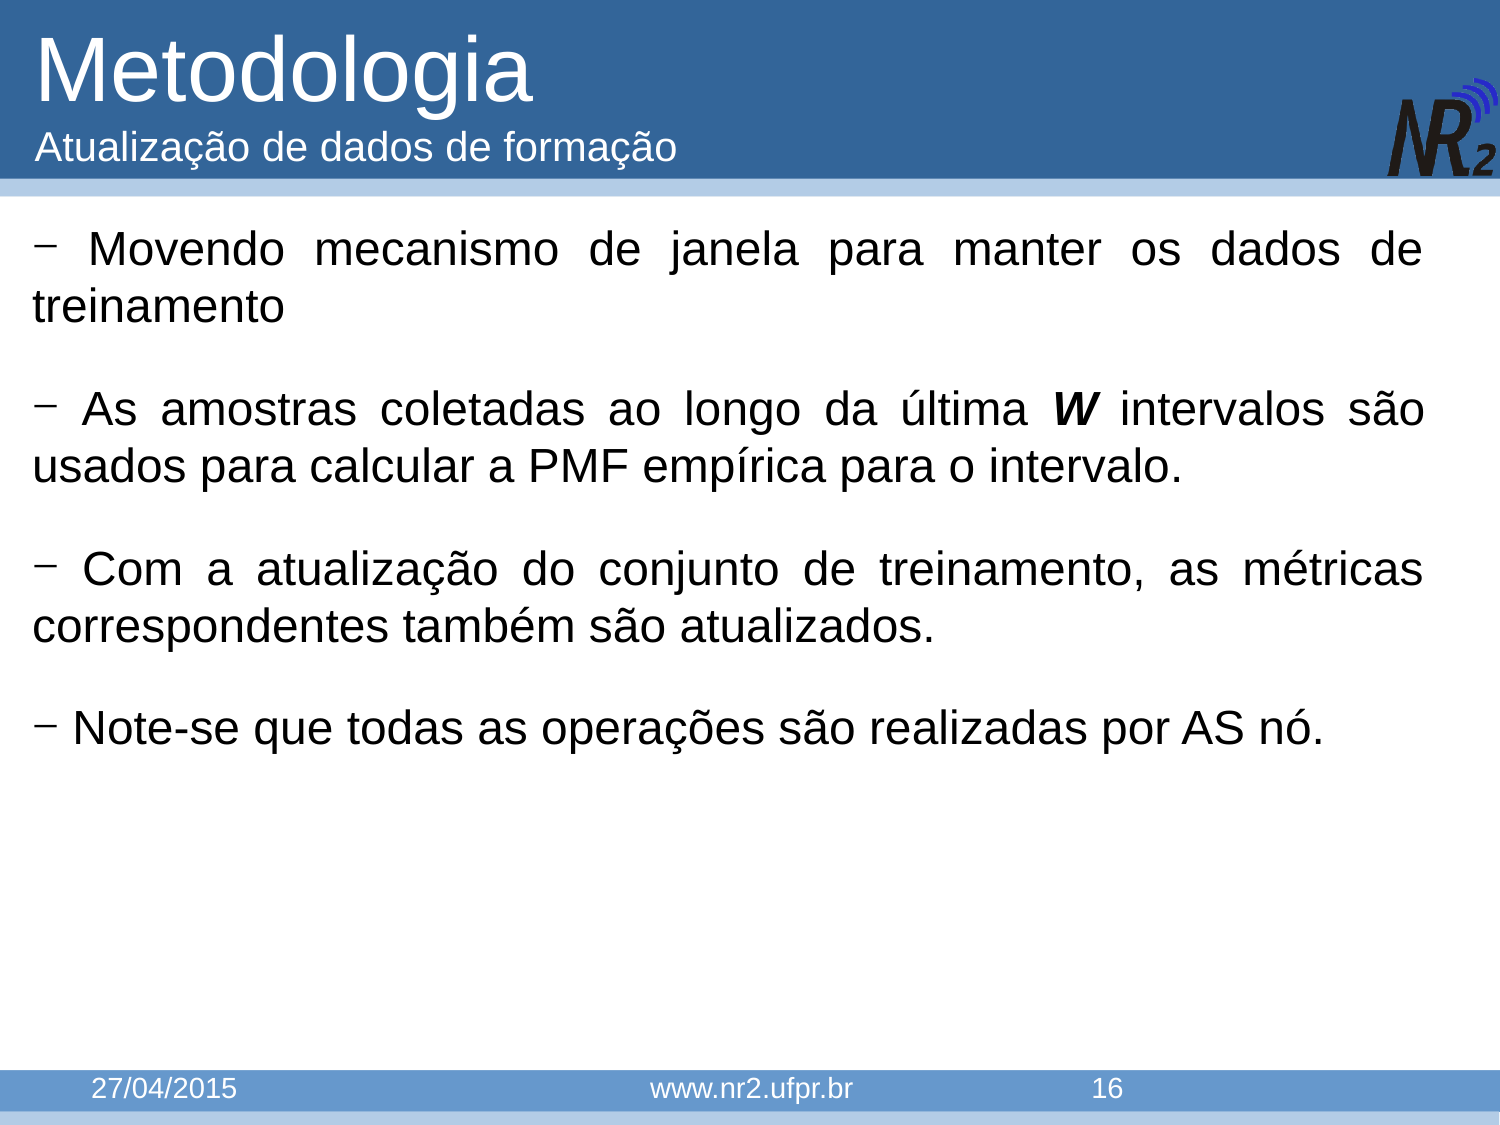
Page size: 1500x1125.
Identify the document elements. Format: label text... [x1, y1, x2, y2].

text_box Metodologia Atualização de dados de formação [19, 27, 1380, 153]
text_box 27/04/2015 [76, 1061, 427, 1109]
picture [1387, 78, 1498, 176]
text_box www.nr2.ufpr.br [513, 1061, 990, 1114]
text_box <número> [1076, 1061, 1427, 1114]
text_box Movendo mecanismo de janela para manter os dados de treinamento As amostras coletadas ao longo da última W intervalos são usados para calcular a PMF empírica para o intervalo. Com a atualização do conjunto de treinamento, as métricas correspondentes também são atualizados. Note-se que todas as operações são realizadas por AS nó. [17, 209, 1441, 866]
